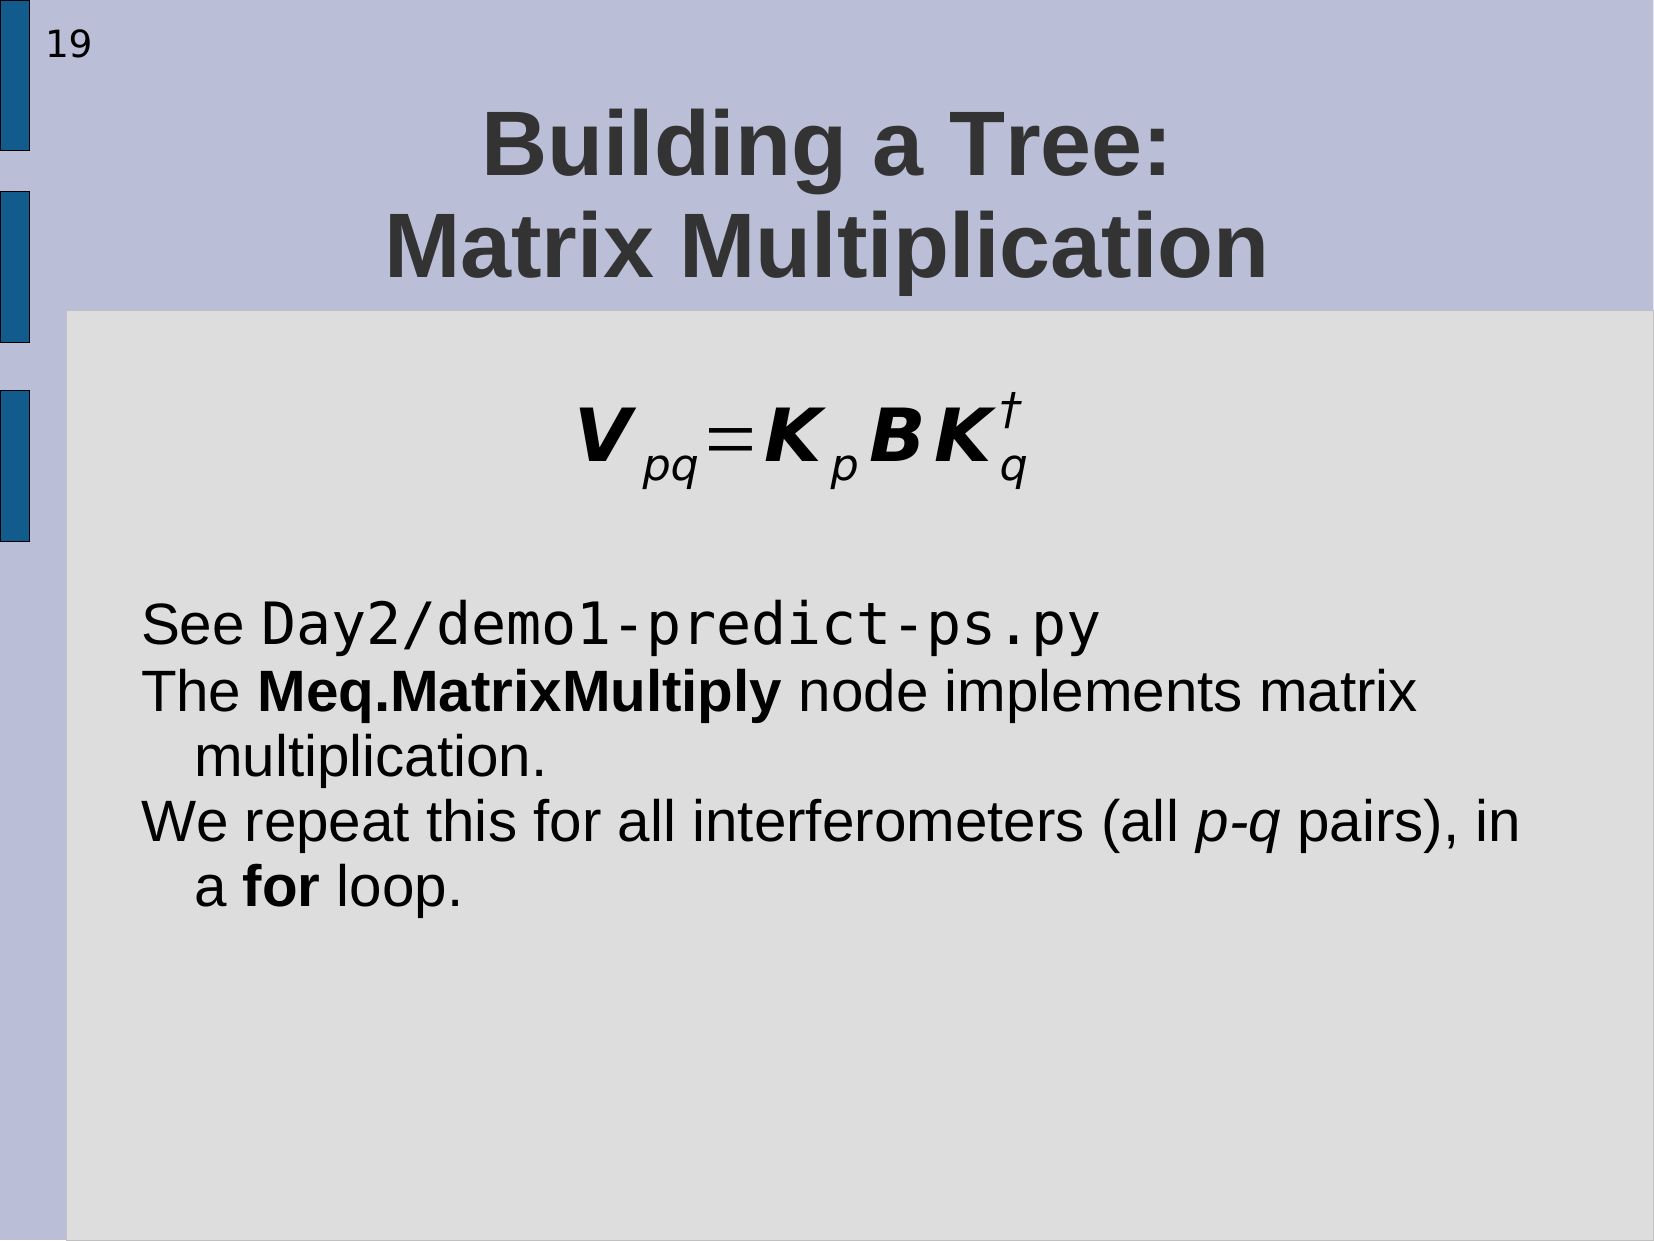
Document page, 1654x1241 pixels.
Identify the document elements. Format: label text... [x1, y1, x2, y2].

text_box <number> [32, 15, 267, 89]
list See Day2/demo1-predict-ps.py The Meq.MatrixMultiply node implements matrix multiplication. We repeat this for all interferometers (all p-q pairs), in a for loop. [123, 590, 1536, 930]
title Building a Tree: Matrix Multiplication [121, 87, 1534, 302]
chart [568, 383, 1034, 491]
